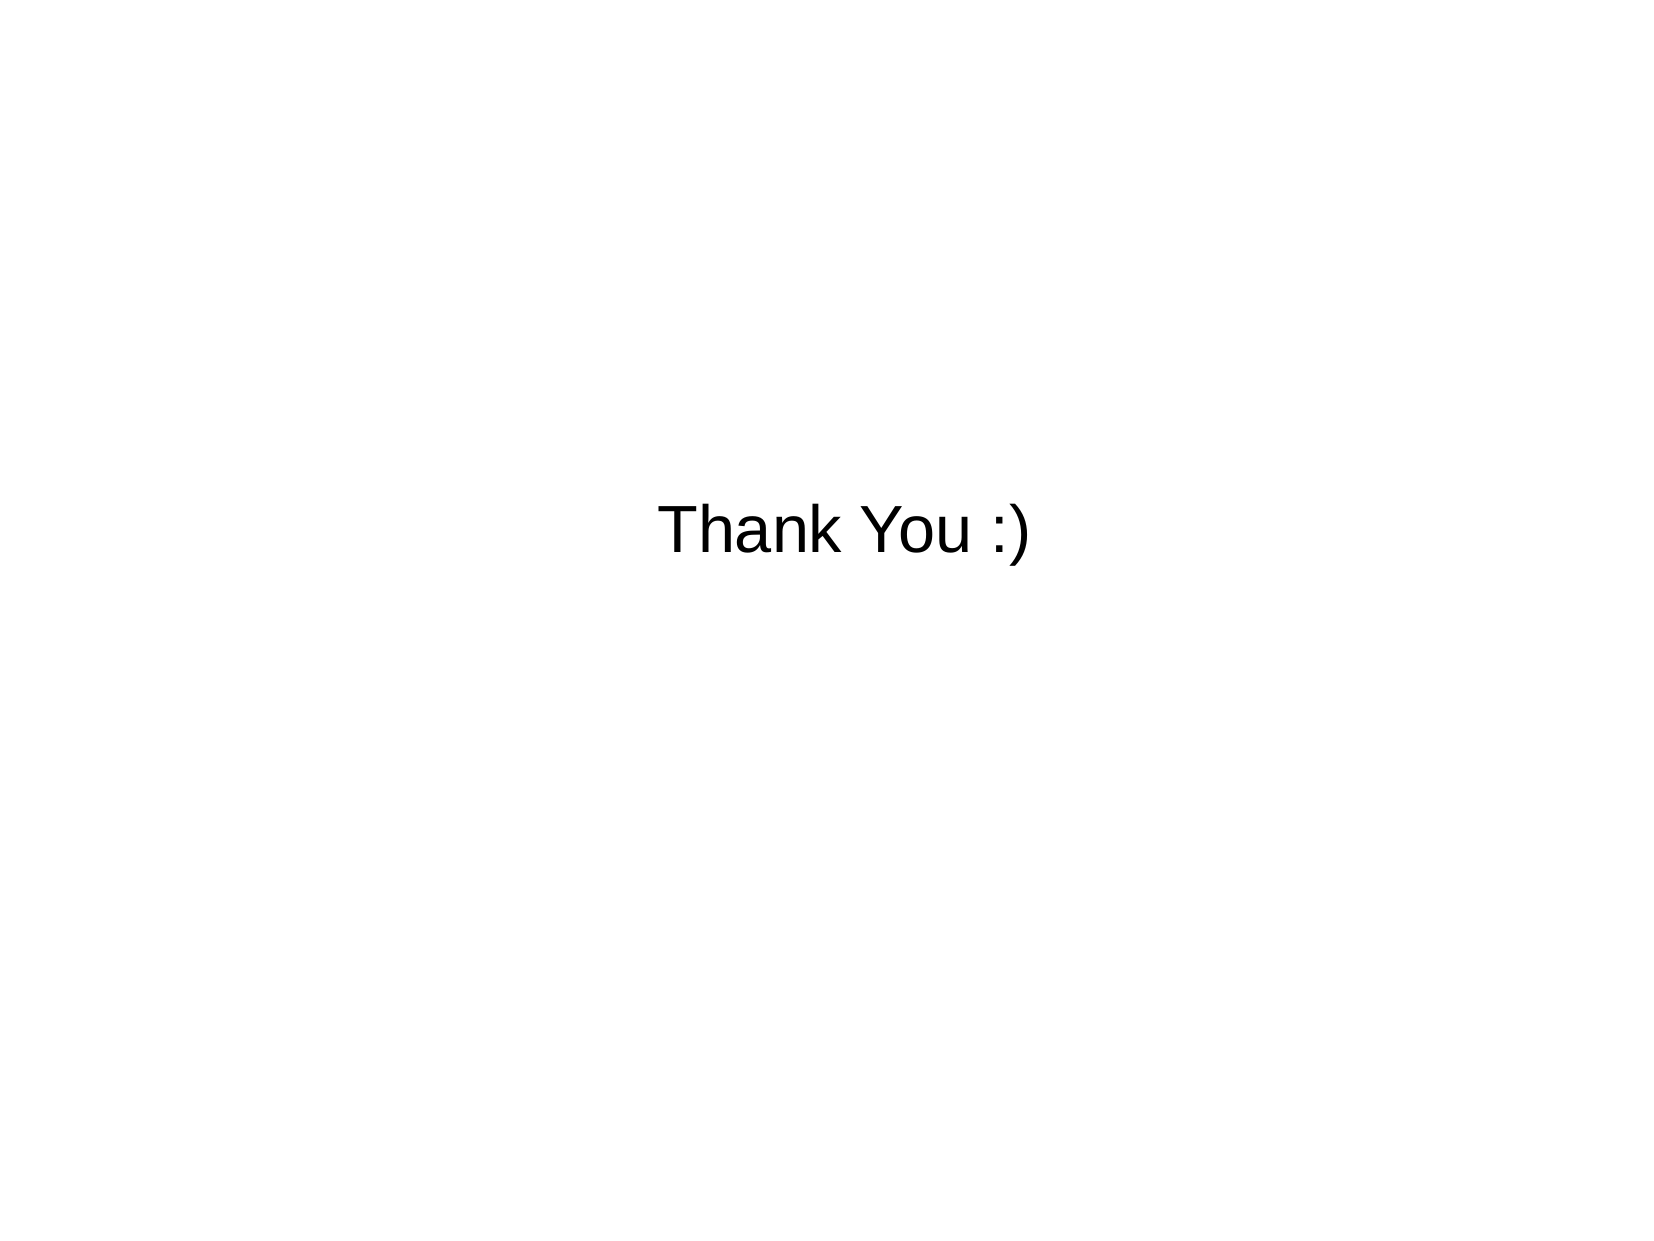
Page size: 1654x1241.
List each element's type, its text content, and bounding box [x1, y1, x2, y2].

subtitle Thank You :) [82, 49, 1571, 1010]
